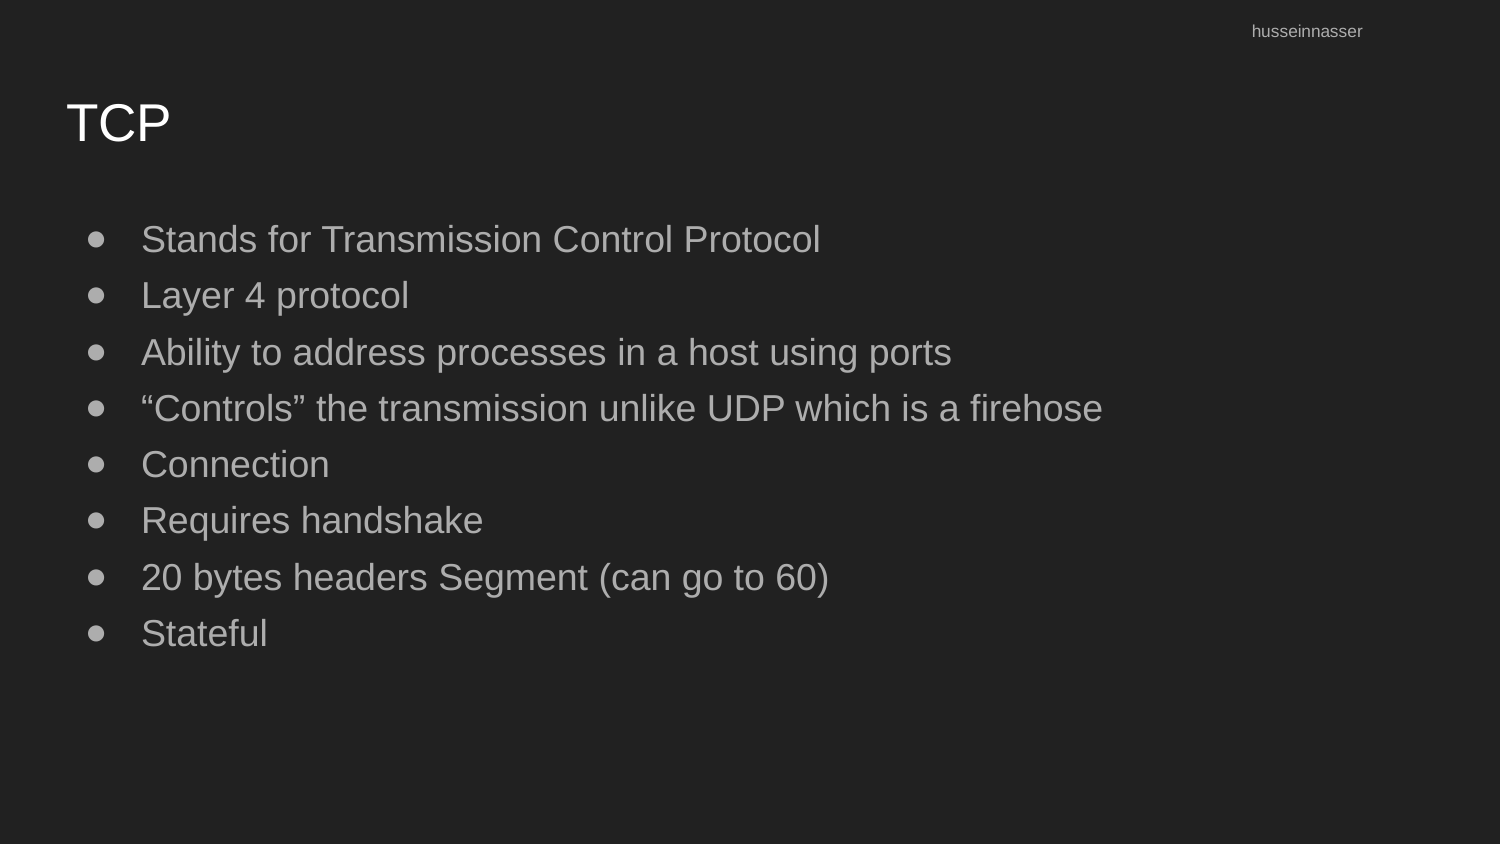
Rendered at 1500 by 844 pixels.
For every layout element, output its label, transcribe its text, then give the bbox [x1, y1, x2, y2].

title TCP [51, 72, 1449, 167]
subtitle husseinnasser [1236, 11, 1492, 53]
list Stands for Transmission Control Protocol Layer 4 protocol Ability to address processes in a host using ports “Controls” the transmission unlike UDP which is a firehose Connection Requires handshake 20 bytes headers Segment (can go to 60) Stateful [51, 189, 1449, 750]
